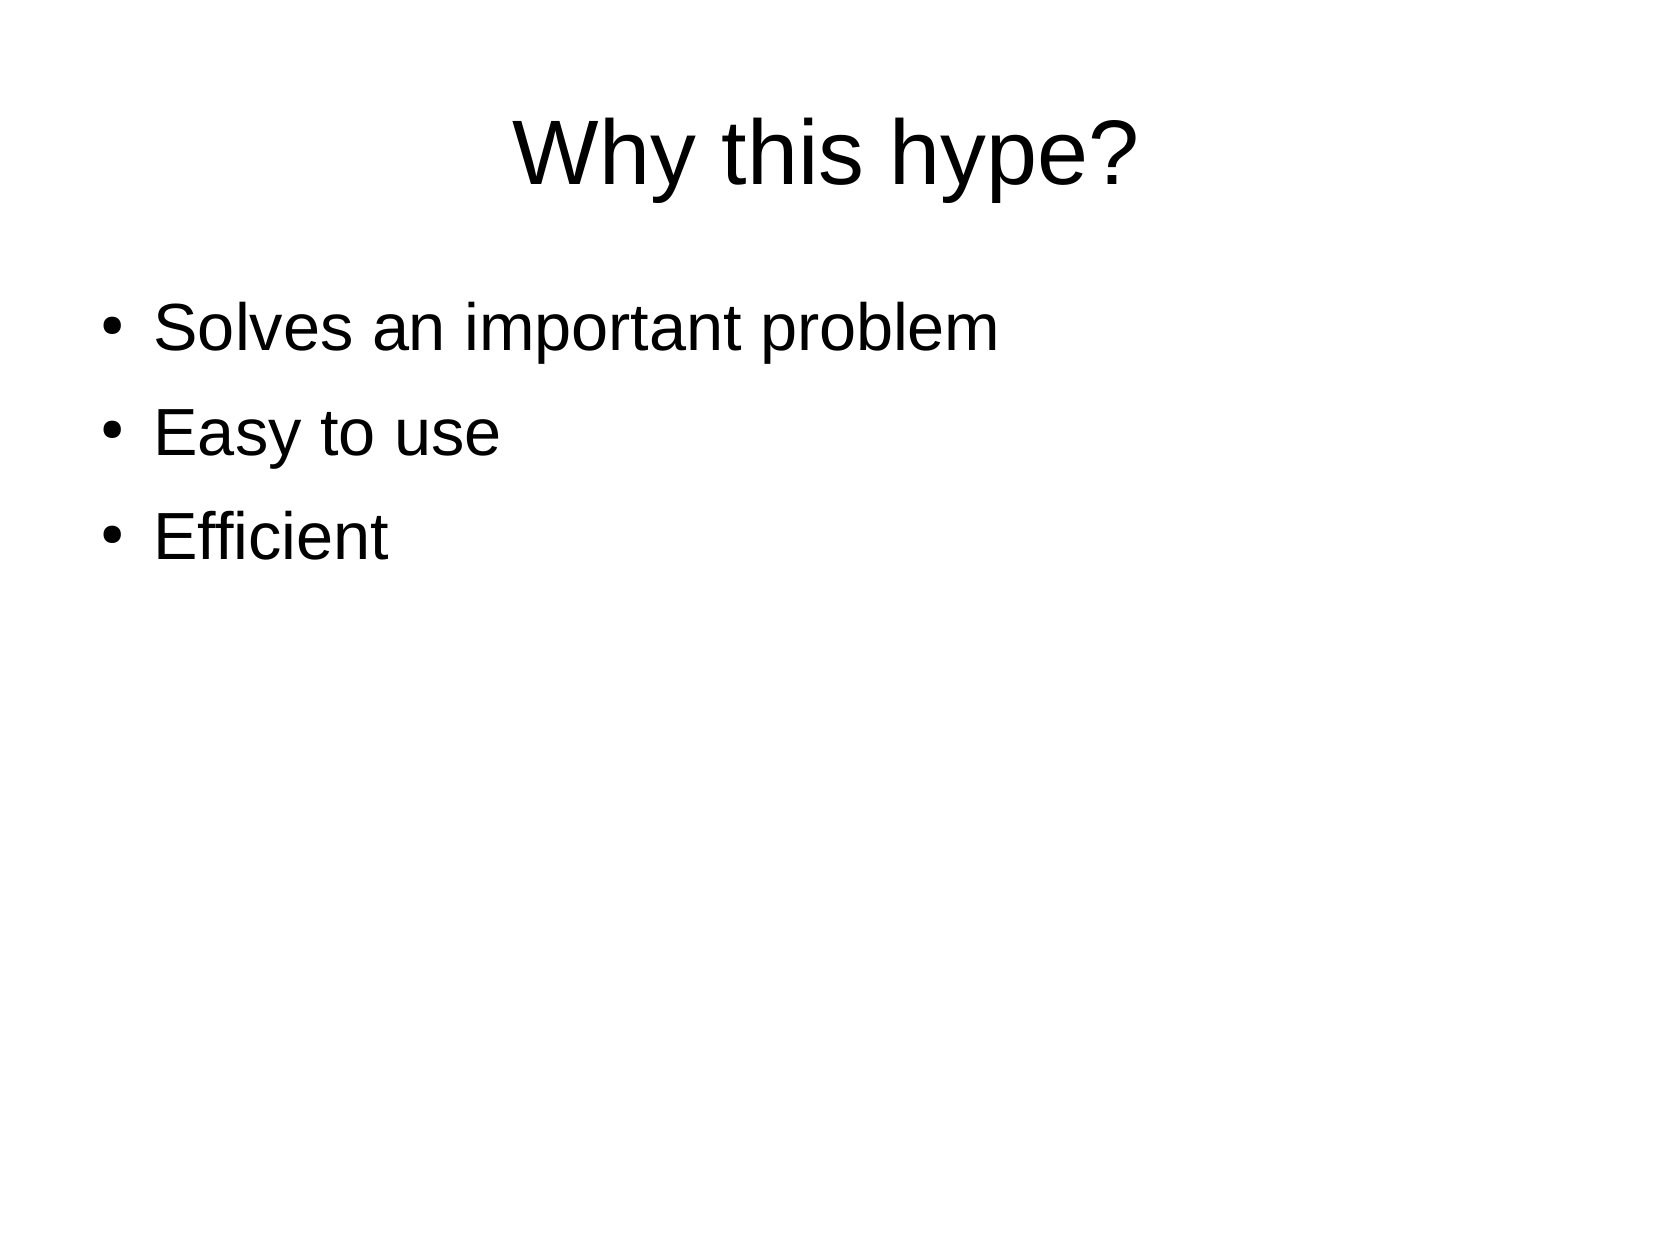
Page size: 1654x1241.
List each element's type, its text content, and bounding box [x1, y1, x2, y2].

list Solves an important problem Easy to use Efficient [82, 290, 1571, 1010]
title Why this hype? [82, 49, 1571, 257]
